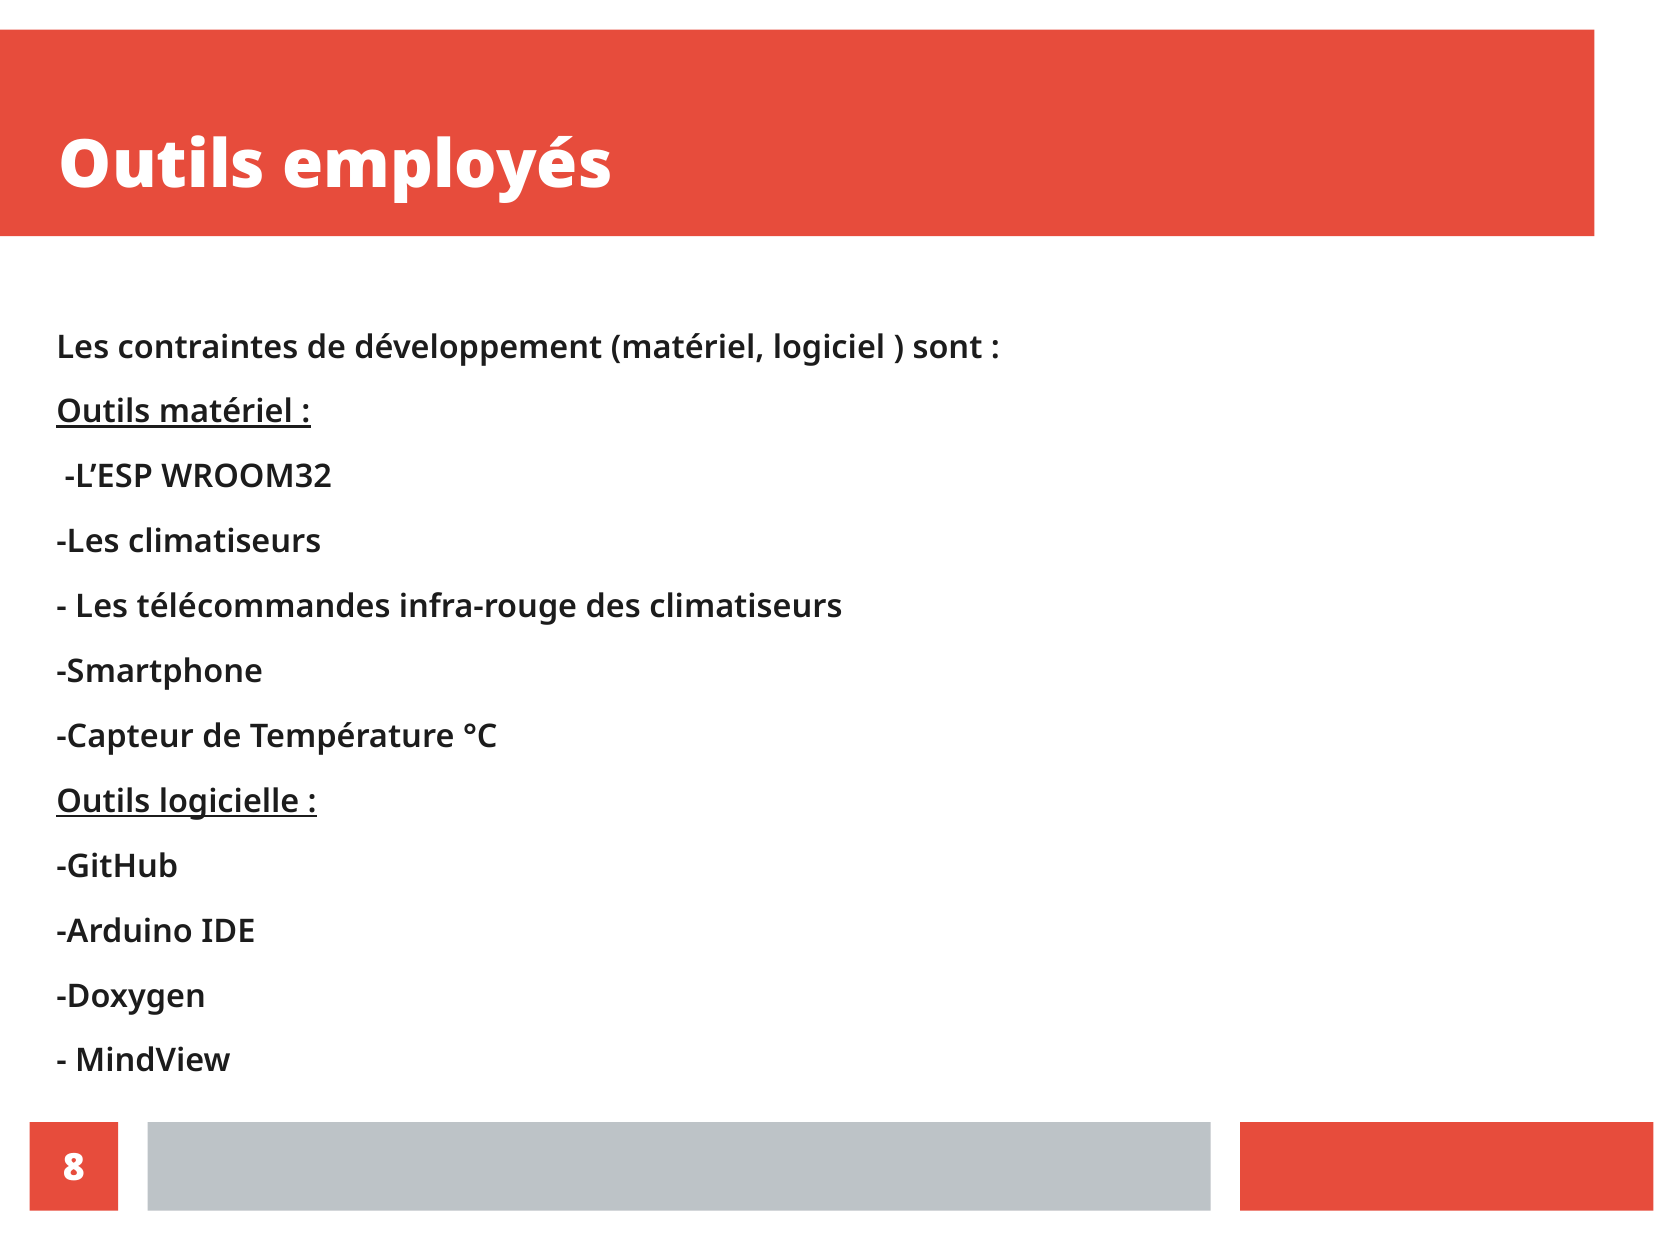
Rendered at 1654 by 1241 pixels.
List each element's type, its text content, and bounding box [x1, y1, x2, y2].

list Les contraintes de développement (matériel, logiciel ) sont : Outils matériel : -L’ESP WROOM32 -Les climatiseurs - Les télécommandes infra-rouge des climatiseurs -Smartphone -Capteur de Température °C Outils logicielle : -GitHub -Arduino IDE -Doxygen - MindView [56, 323, 1563, 1092]
title Outils employés [59, 59, 1595, 207]
